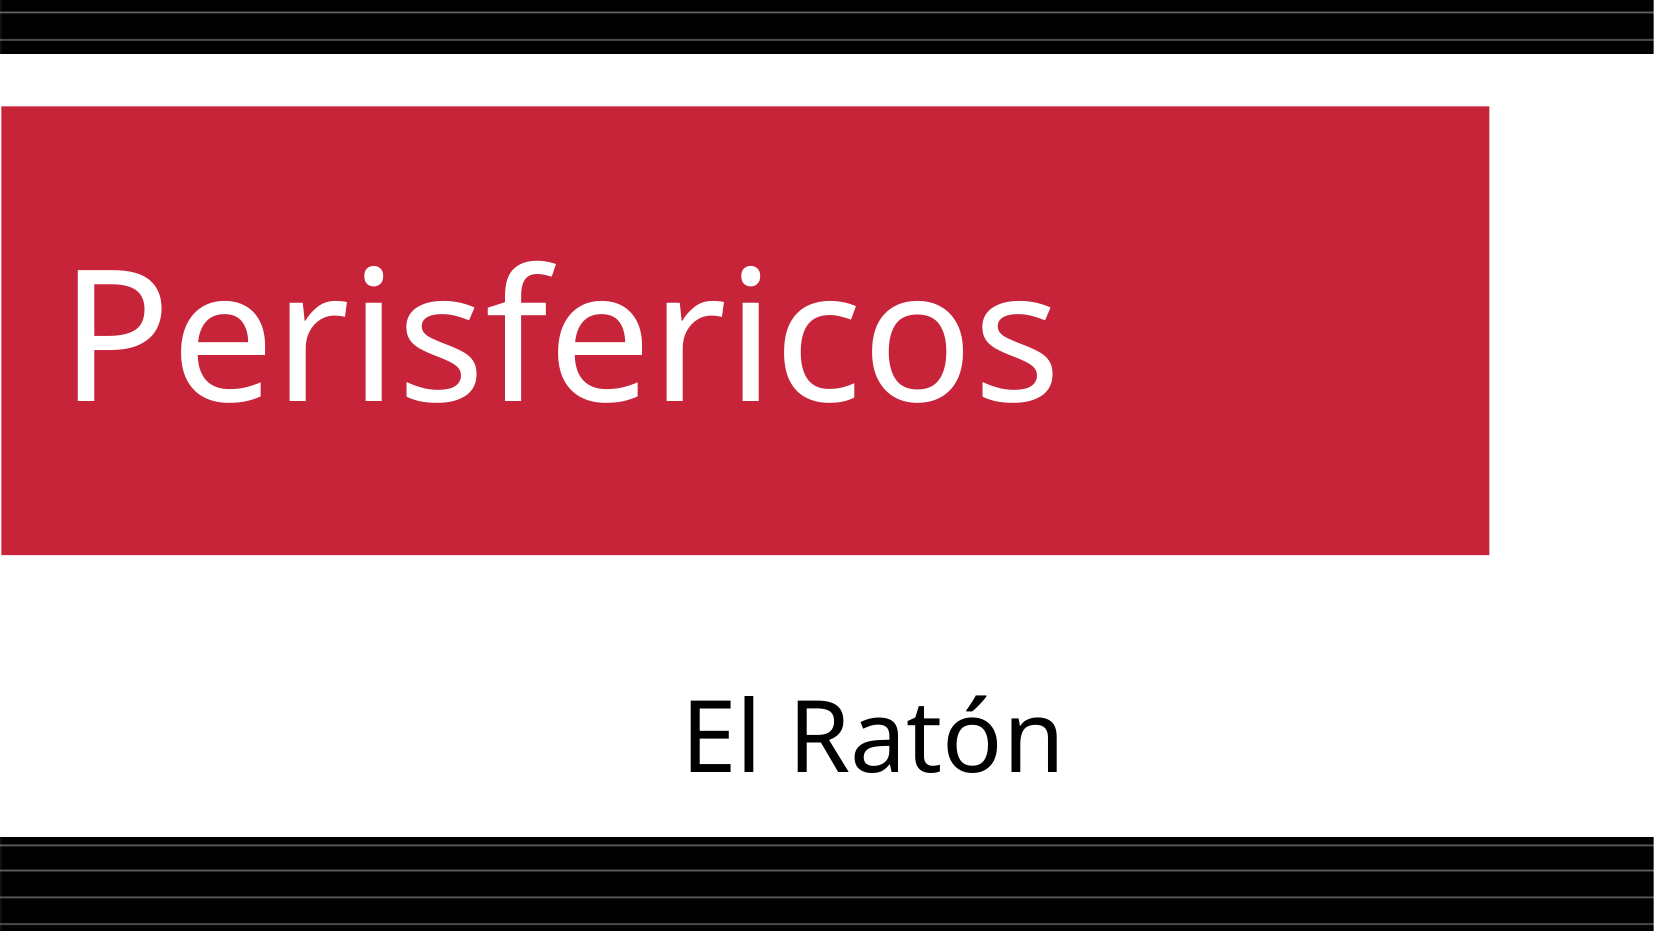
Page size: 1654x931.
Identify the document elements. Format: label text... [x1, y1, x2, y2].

subtitle El Ratón [625, 590, 1489, 807]
picture [0, 0, 1654, 54]
title Perisfericos [1, 106, 1490, 556]
picture [0, 837, 1654, 931]
